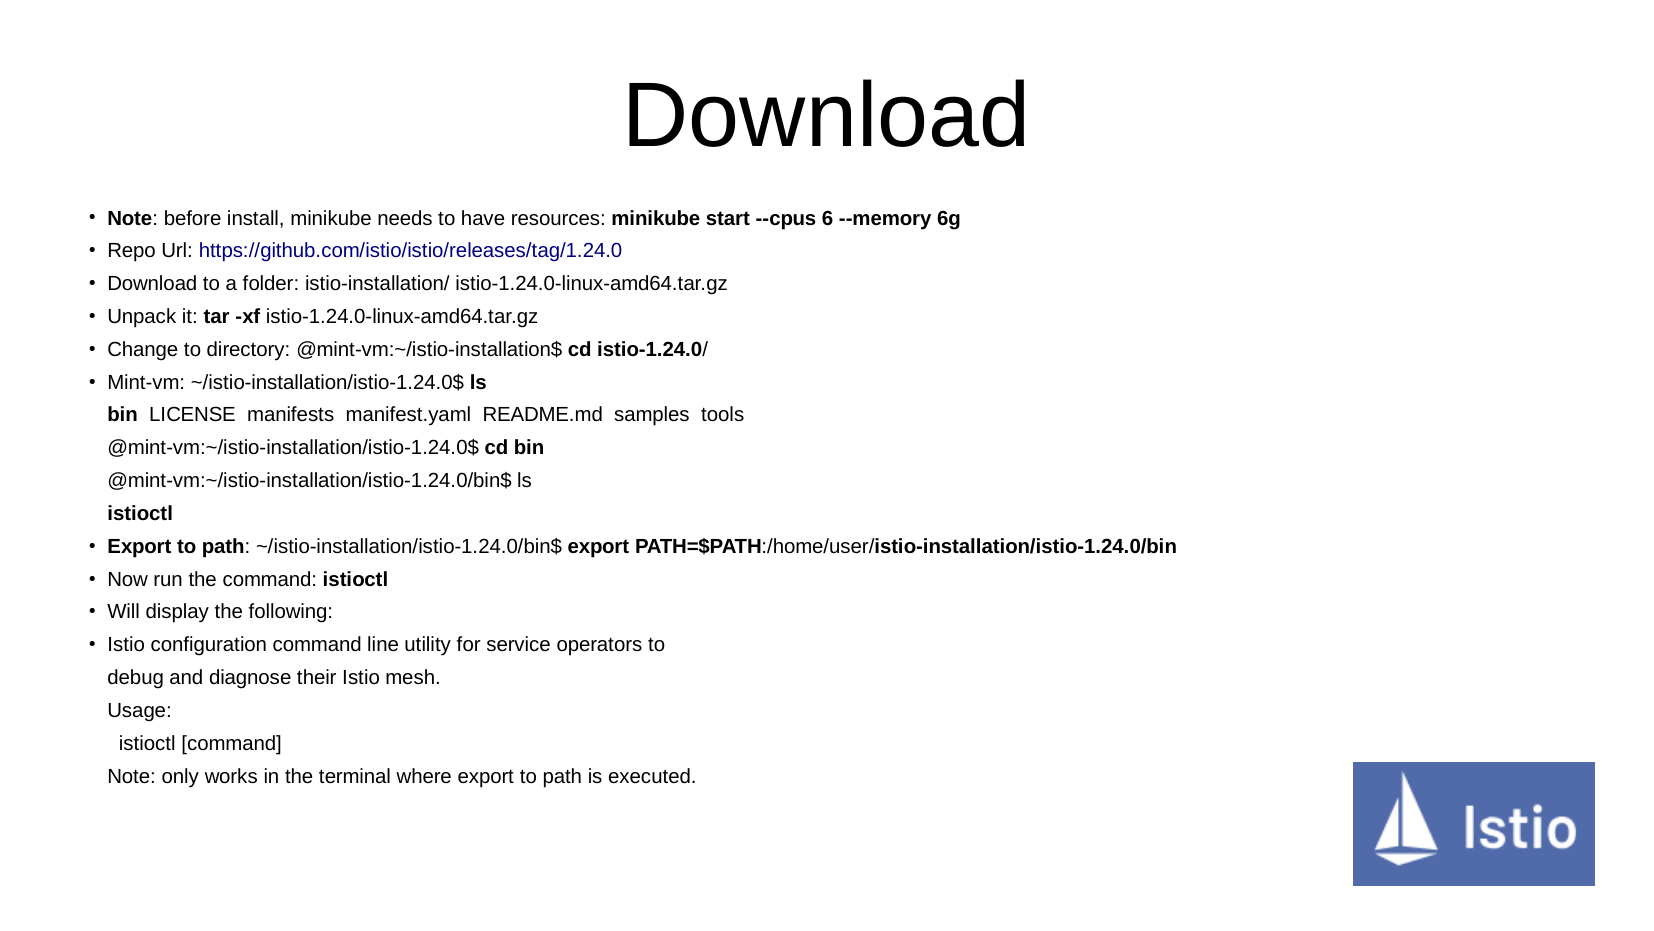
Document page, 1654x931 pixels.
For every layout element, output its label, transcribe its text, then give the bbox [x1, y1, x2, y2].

picture [1353, 762, 1595, 886]
list Note: before install, minikube needs to have resources: minikube start --cpus 6 --memory 6g Repo Url: https://github.com/istio/istio/releases/tag/1.24.0 Download to a folder: istio-installation/ istio-1.24.0-linux-amd64.tar.gz Unpack it: tar -xf istio-1.24.0-linux-amd64.tar.gz Change to directory: @mint-vm:~/istio-installation$ cd istio-1.24.0/ Mint-vm: ~/istio-installation/istio-1.24.0$ ls bin LICENSE manifests manifest.yaml README.md samples tools @mint-vm:~/istio-installation/istio-1.24.0$ cd bin @mint-vm:~/istio-installation/istio-1.24.0/bin$ ls istioctl Export to path: ~/istio-installation/istio-1.24.0/bin$ export PATH=$PATH:/home/user/istio-installation/istio-1.24.0/bin Now run the command: istioctl Will display the following: Istio configuration command line utility for service operators to debug and diagnose their Istio mesh. Usage: istioctl [command] Note: only works in the terminal where export to path is executed. [82, 206, 1571, 798]
title Download [82, 37, 1571, 193]
